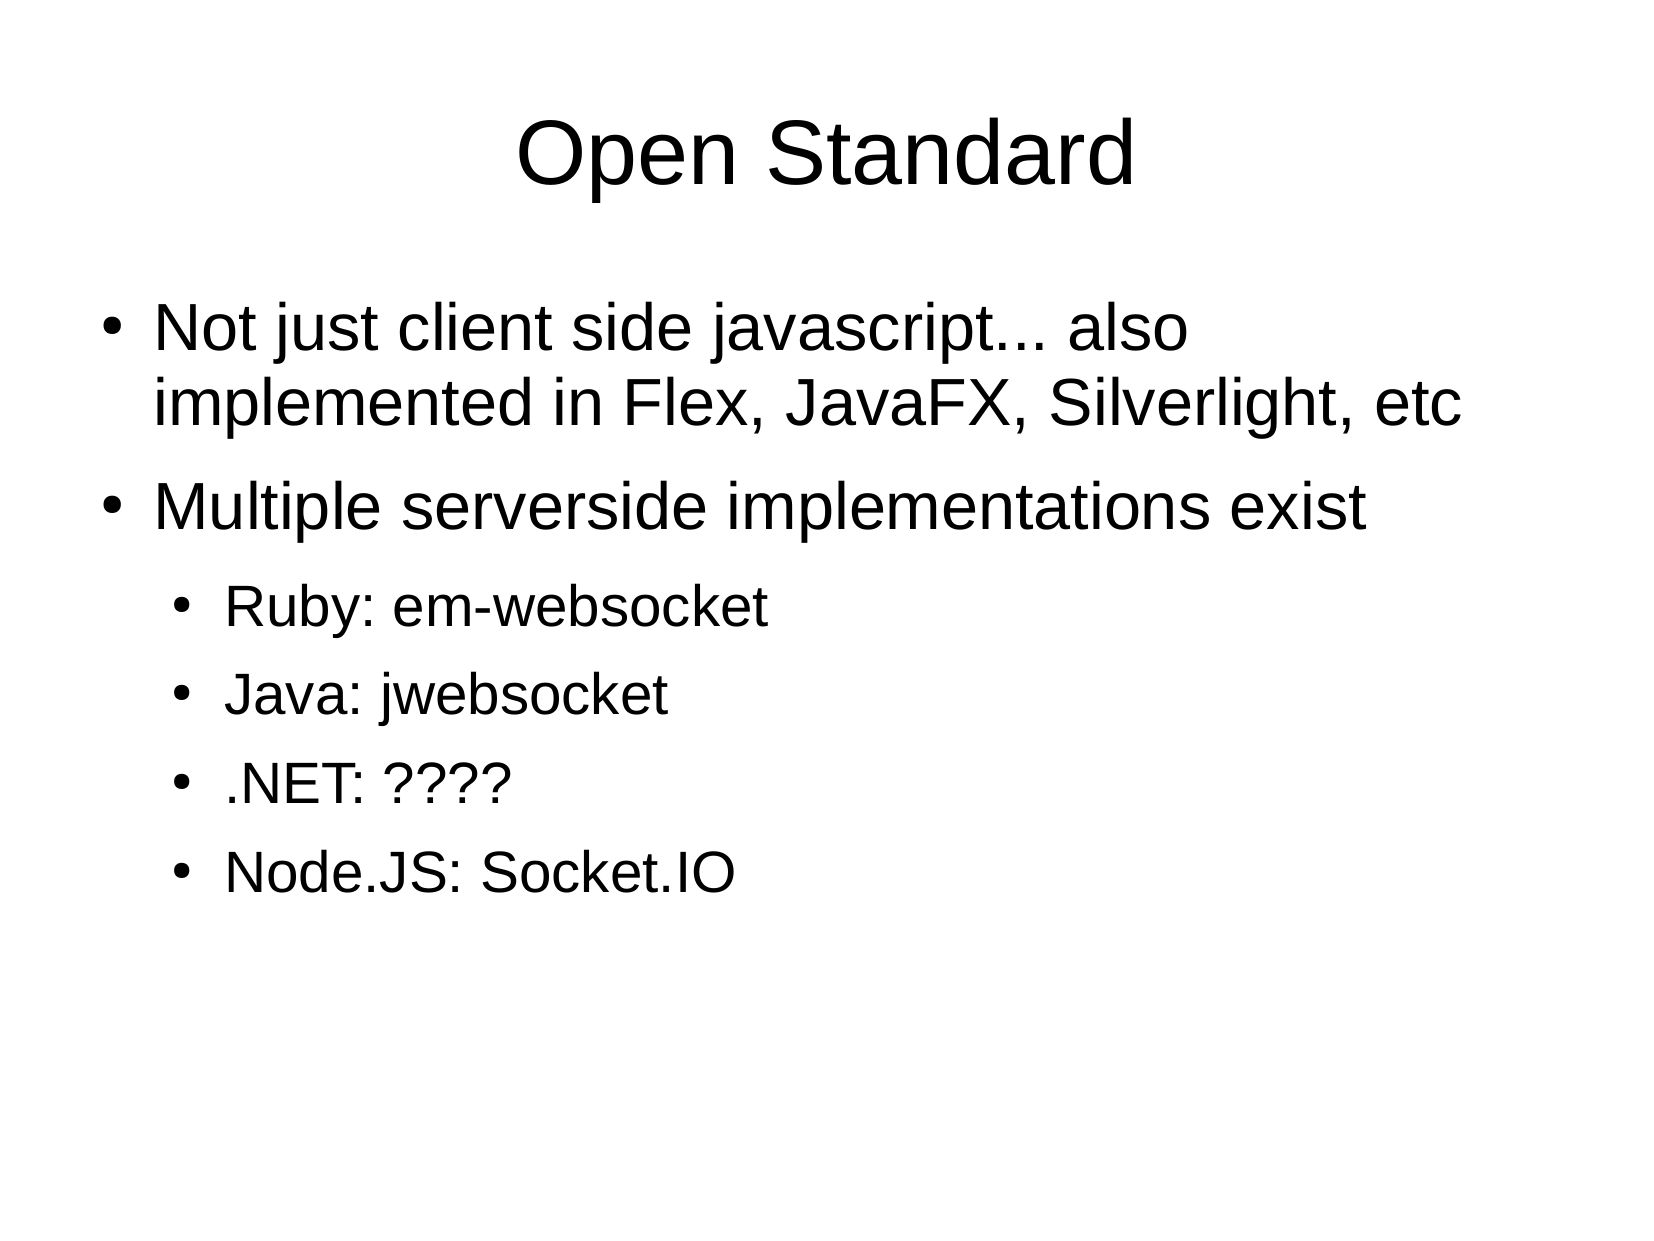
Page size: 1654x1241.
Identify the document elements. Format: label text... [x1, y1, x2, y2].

title Open Standard [82, 56, 1571, 250]
list Not just client side javascript... also implemented in Flex, JavaFX, Silverlight, etc Multiple serverside implementations exist Ruby: em-websocket Java: jwebsocket .NET: ???? Node.JS: Socket.IO [82, 290, 1571, 1109]
